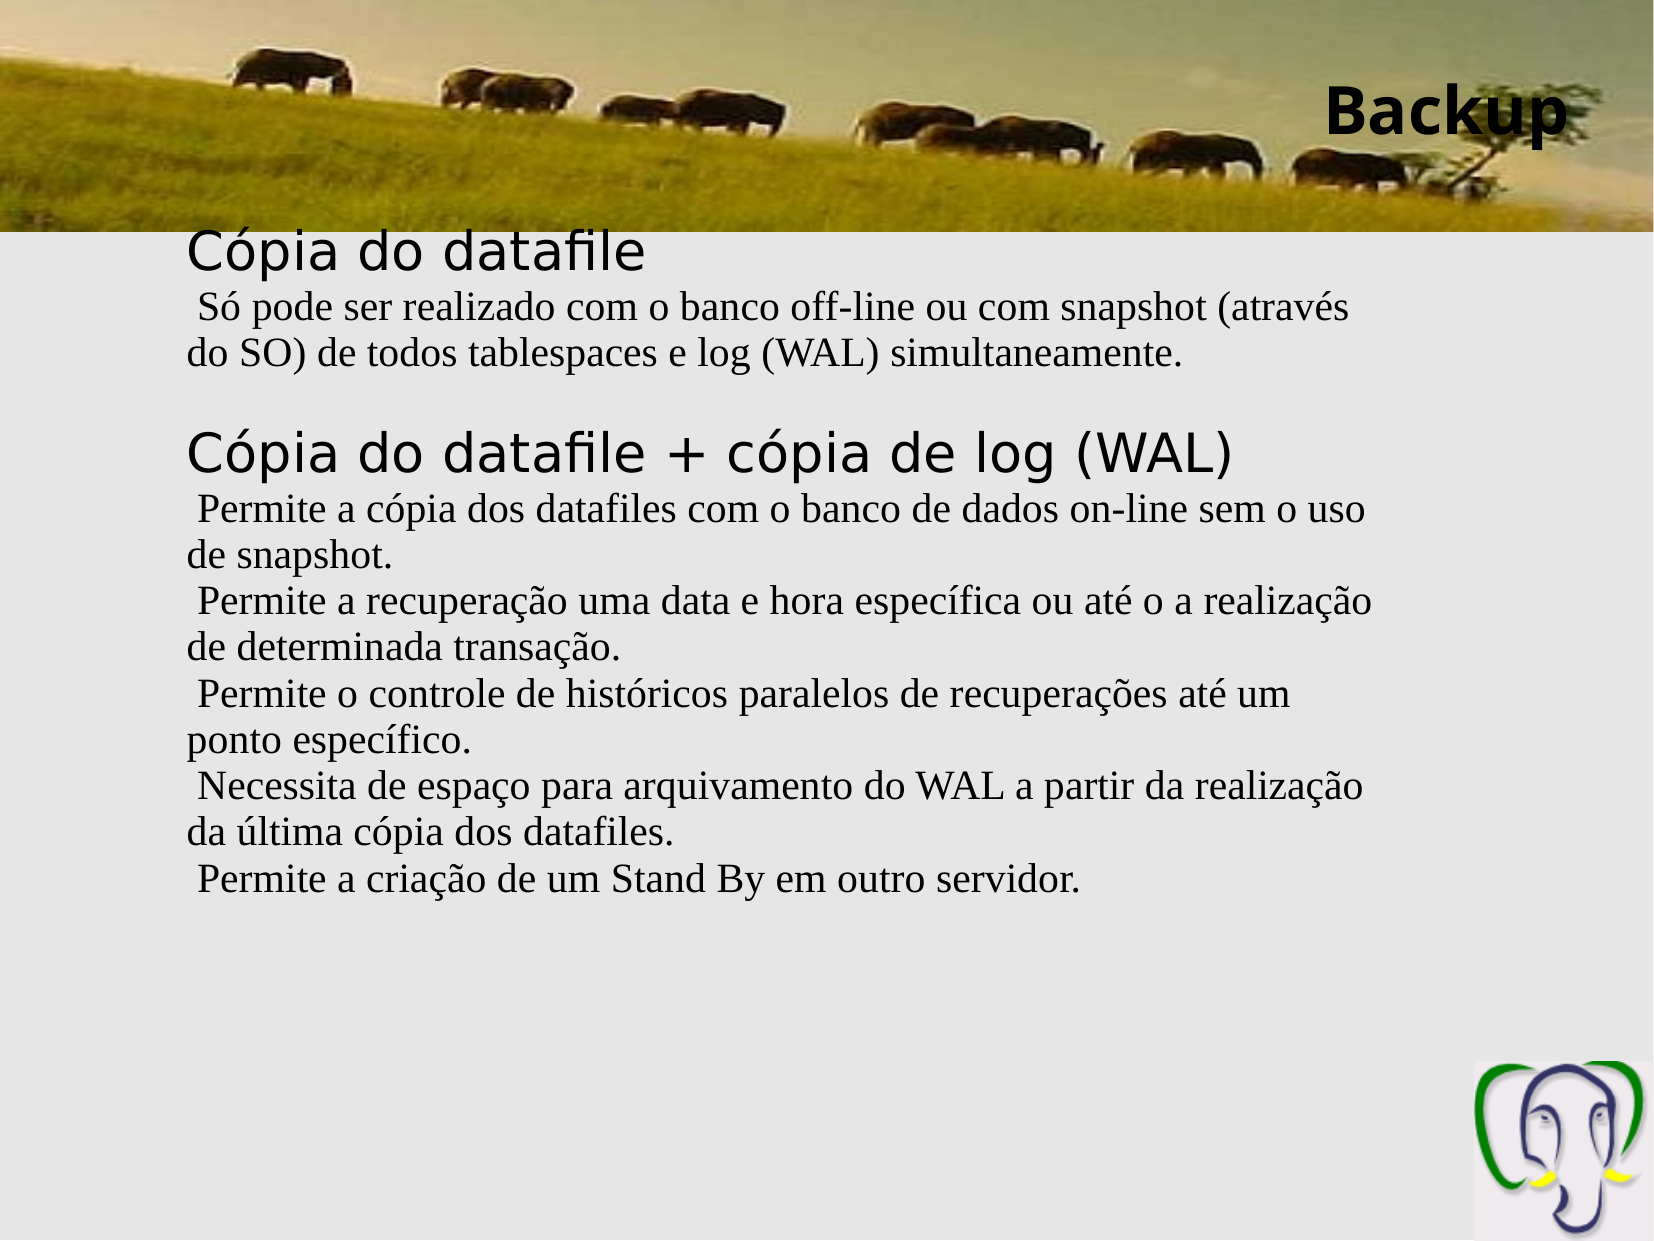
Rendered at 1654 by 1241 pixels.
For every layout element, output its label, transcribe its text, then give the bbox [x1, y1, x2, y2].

text_box Backup [523, 55, 1585, 168]
picture [1474, 1061, 1654, 1241]
text_box Cópia do datafile Só pode ser realizado com o banco off-line ou com snapshot (através do SO) de todos tablespaces e log (WAL) simultaneamente. Cópia do datafile + cópia de log (WAL) Permite a cópia dos datafiles com o banco de dados on-line sem o uso de snapshot. Permite a recuperação uma data e hora específica ou até o a realização de determinada transação. Permite o controle de históricos paralelos de recuperações até um ponto específico. Necessita de espaço para arquivamento do WAL a partir da realização da última cópia dos datafiles. Permite a criação de um Stand By em outro servidor. [171, 212, 1413, 1197]
picture [0, 0, 1654, 232]
